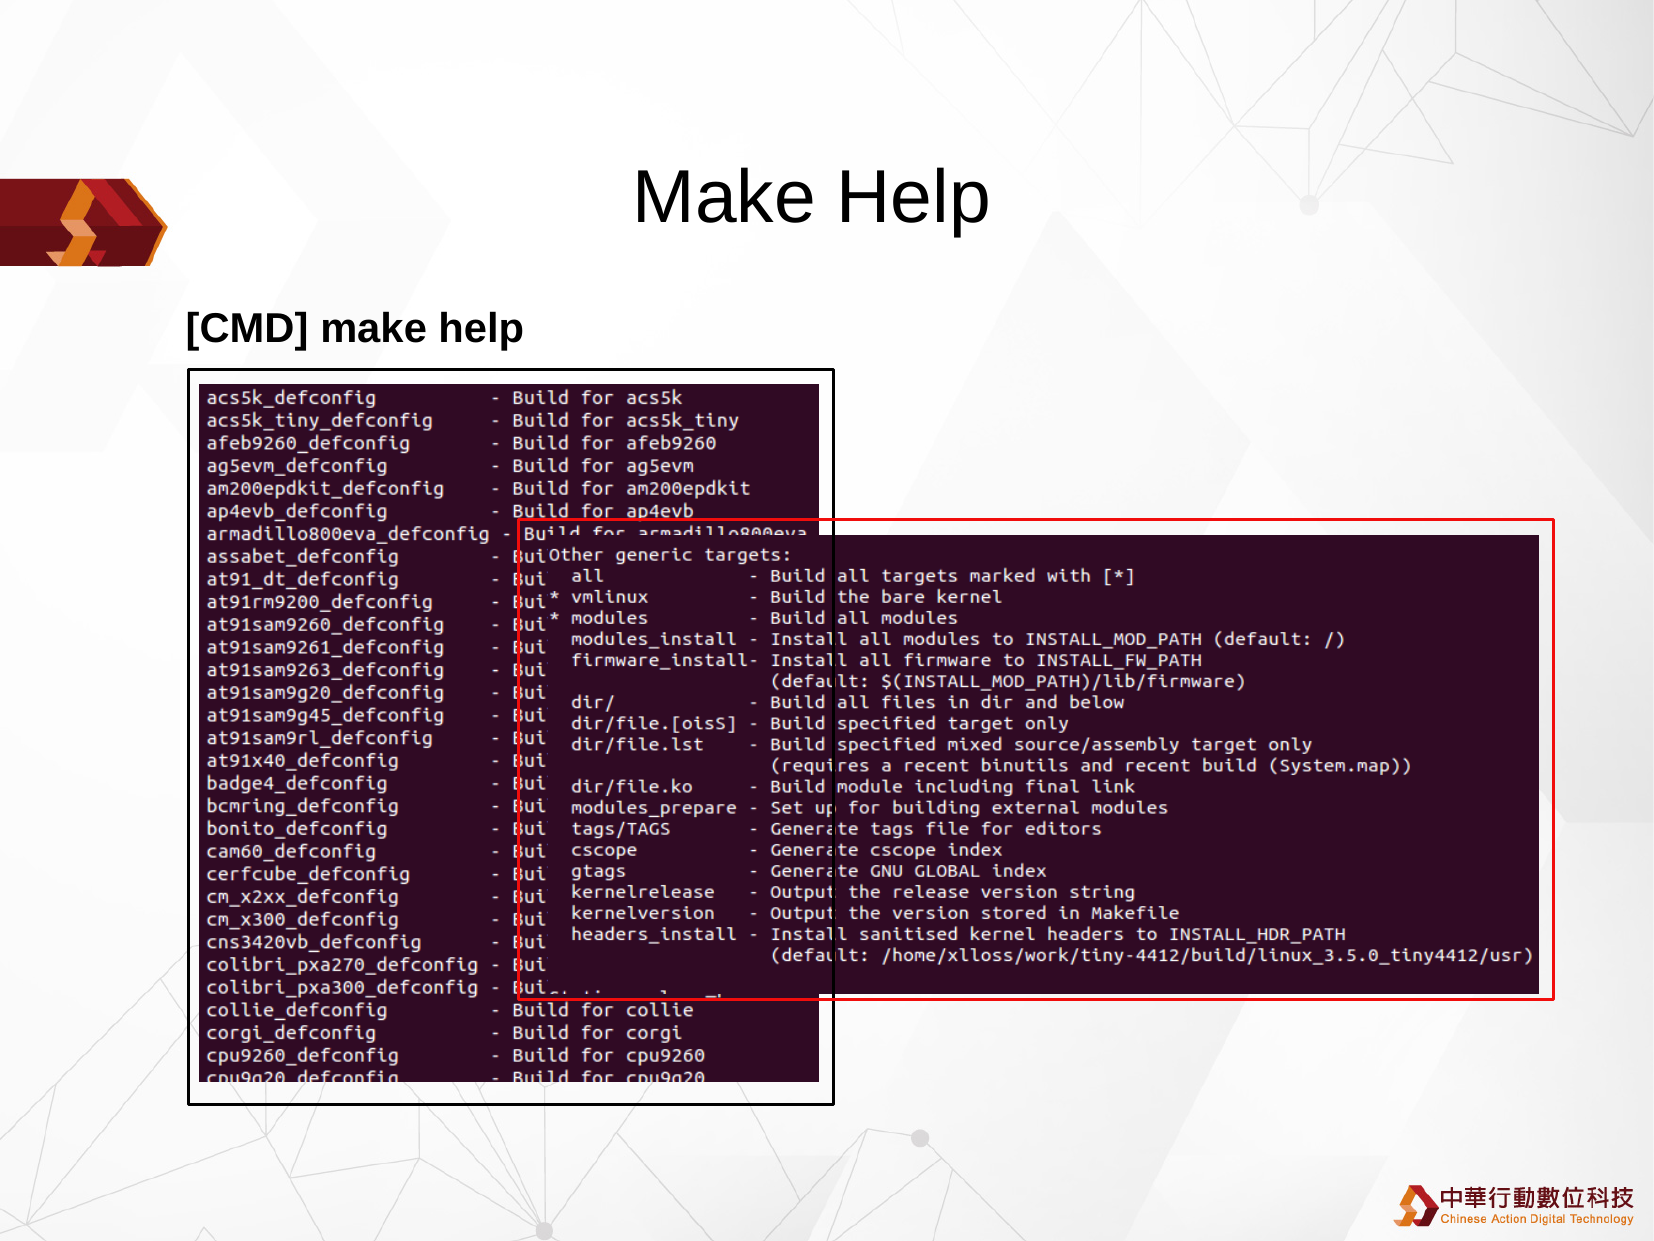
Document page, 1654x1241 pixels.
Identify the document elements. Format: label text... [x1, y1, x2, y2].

picture [0, 0, 1654, 1241]
text_box [CMD] make help [170, 297, 696, 360]
title Make Help [118, 112, 1506, 281]
